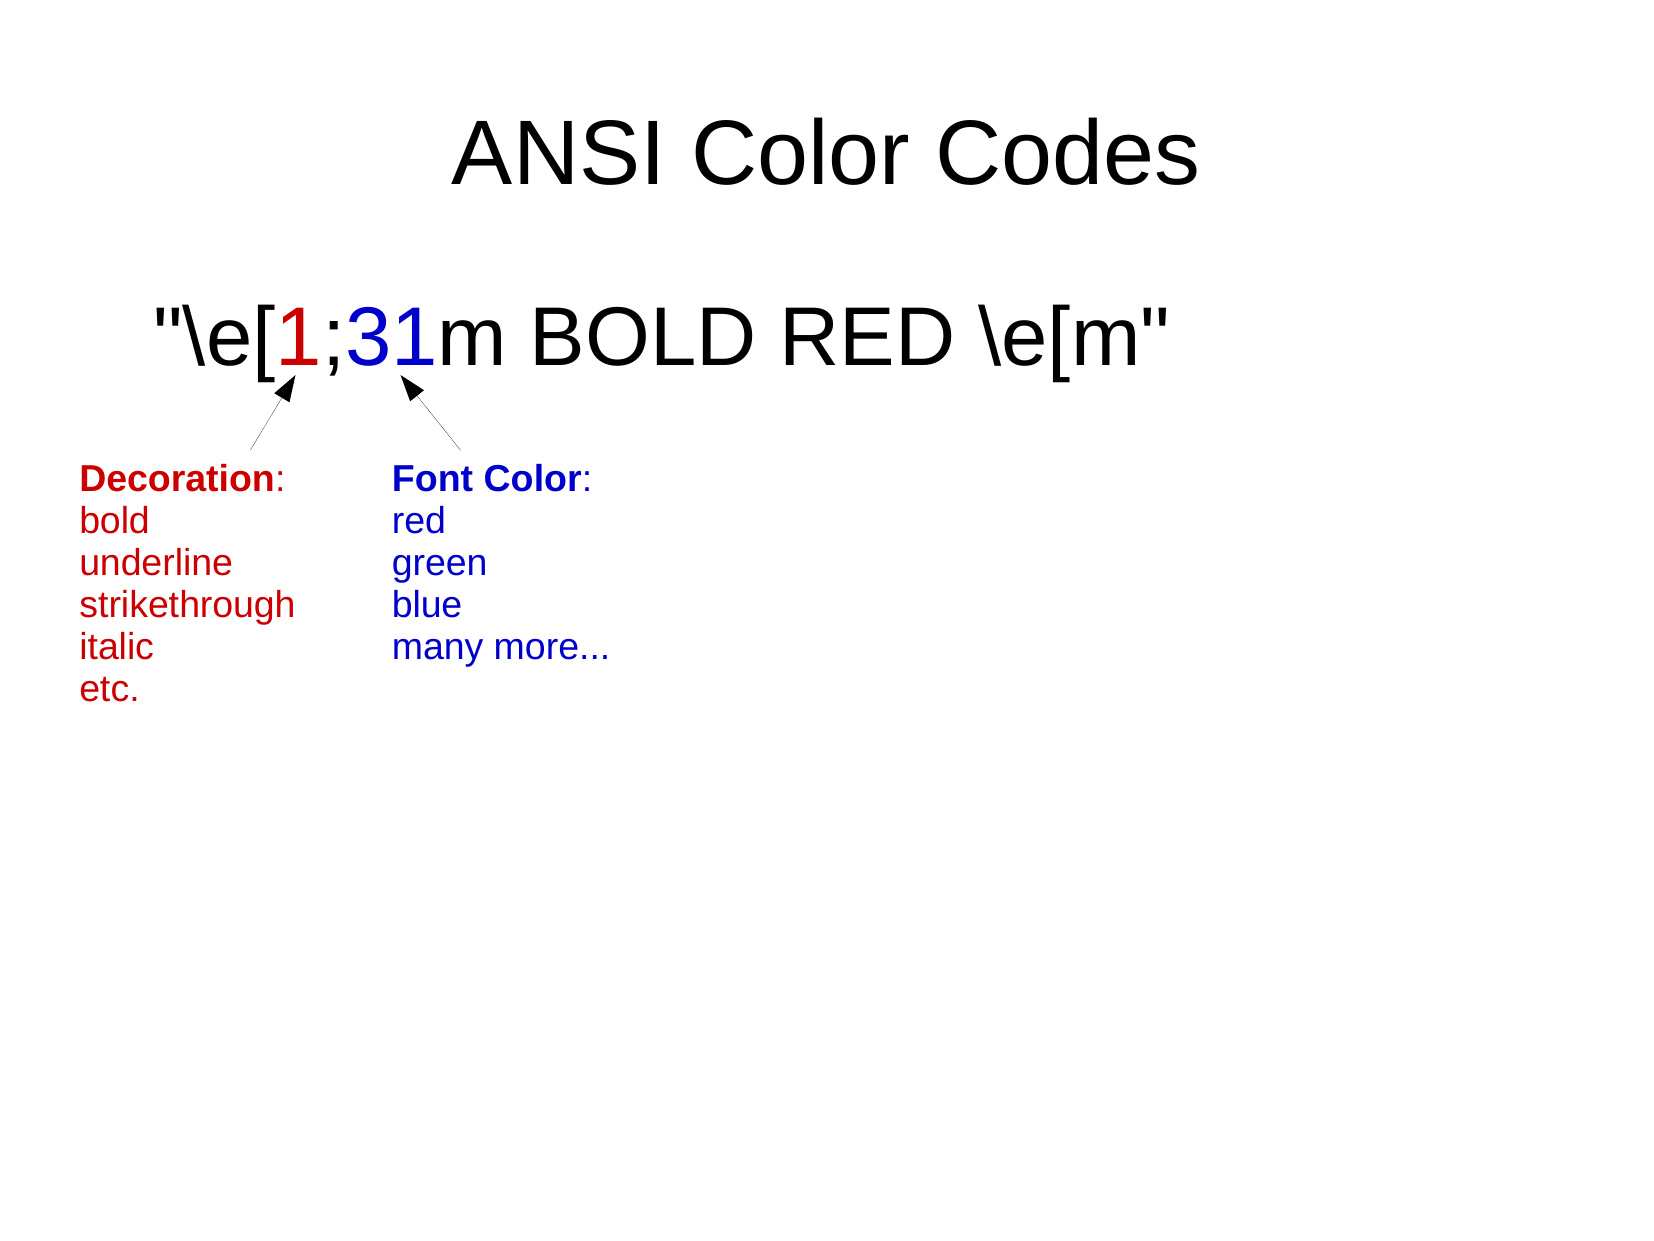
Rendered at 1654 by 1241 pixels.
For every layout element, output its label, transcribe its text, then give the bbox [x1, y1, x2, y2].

text_box Font Color: red green blue many more... [377, 450, 626, 676]
text_box Decoration: bold underline strikethrough italic etc. [64, 450, 311, 717]
list "\e[1;31m BOLD RED \e[m" [82, 290, 1571, 421]
title ANSI Color Codes [82, 49, 1571, 257]
